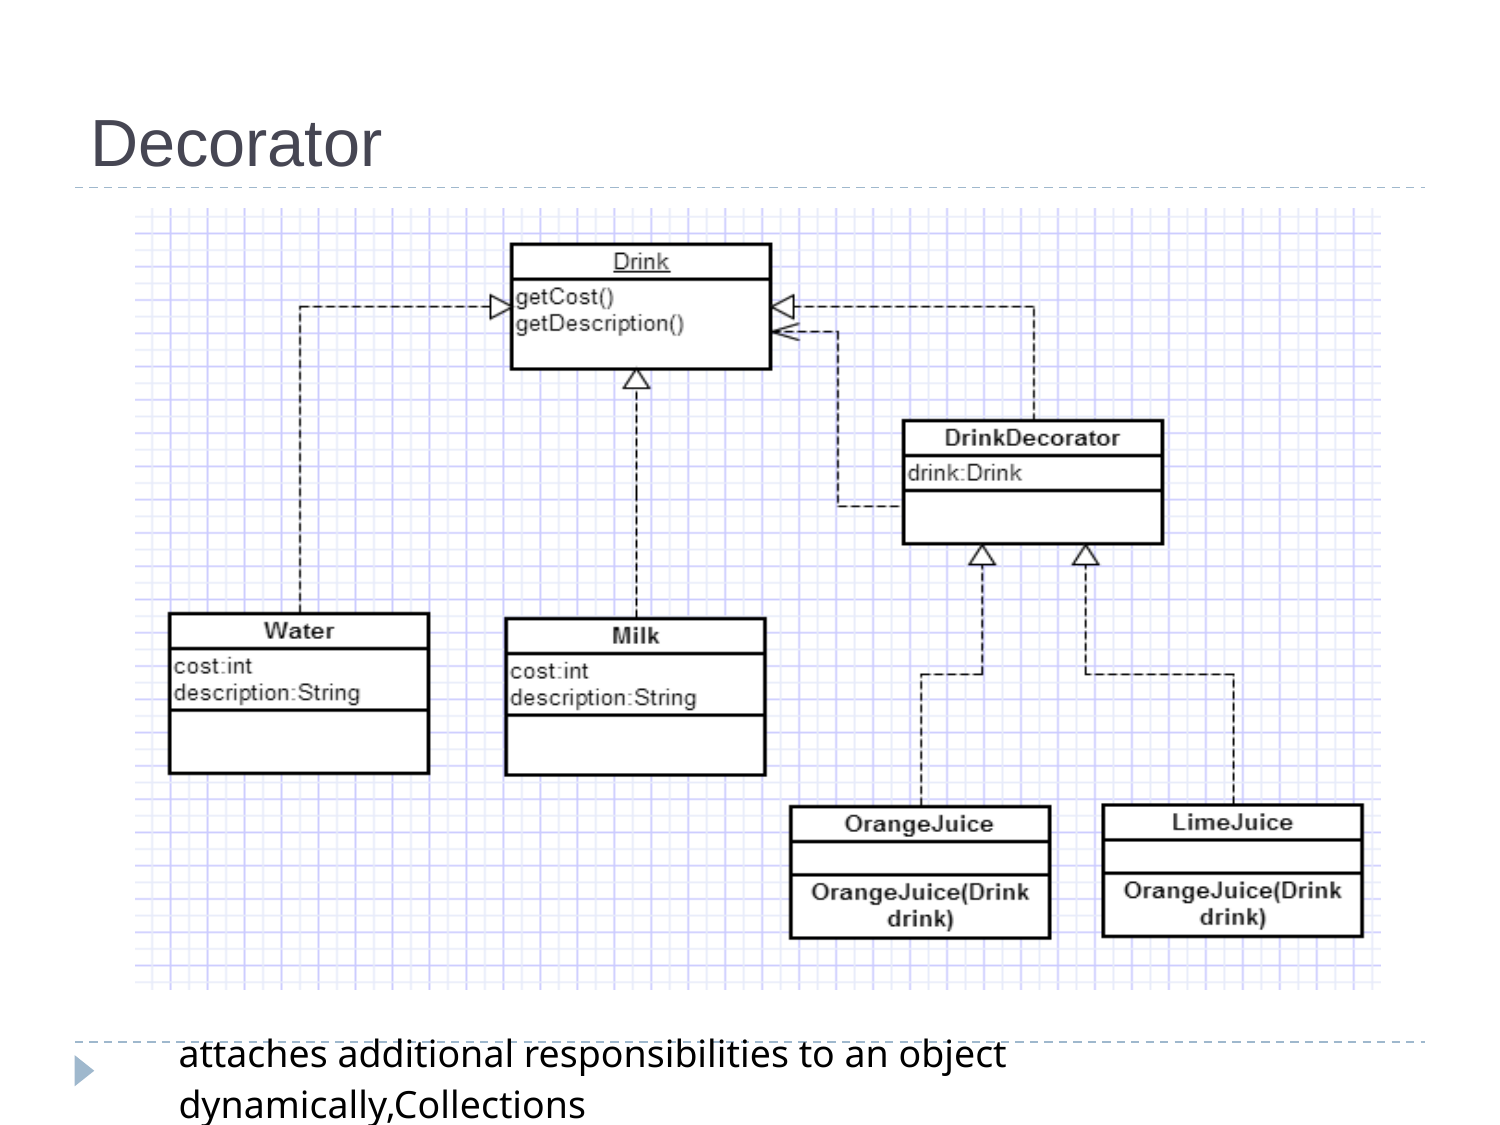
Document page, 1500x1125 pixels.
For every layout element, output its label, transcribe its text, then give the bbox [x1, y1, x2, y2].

text_box attaches additional responsibilities to an object dynamically,Collections [163, 1020, 1441, 1122]
picture [135, 208, 1381, 991]
title Decorator [75, 24, 1425, 188]
